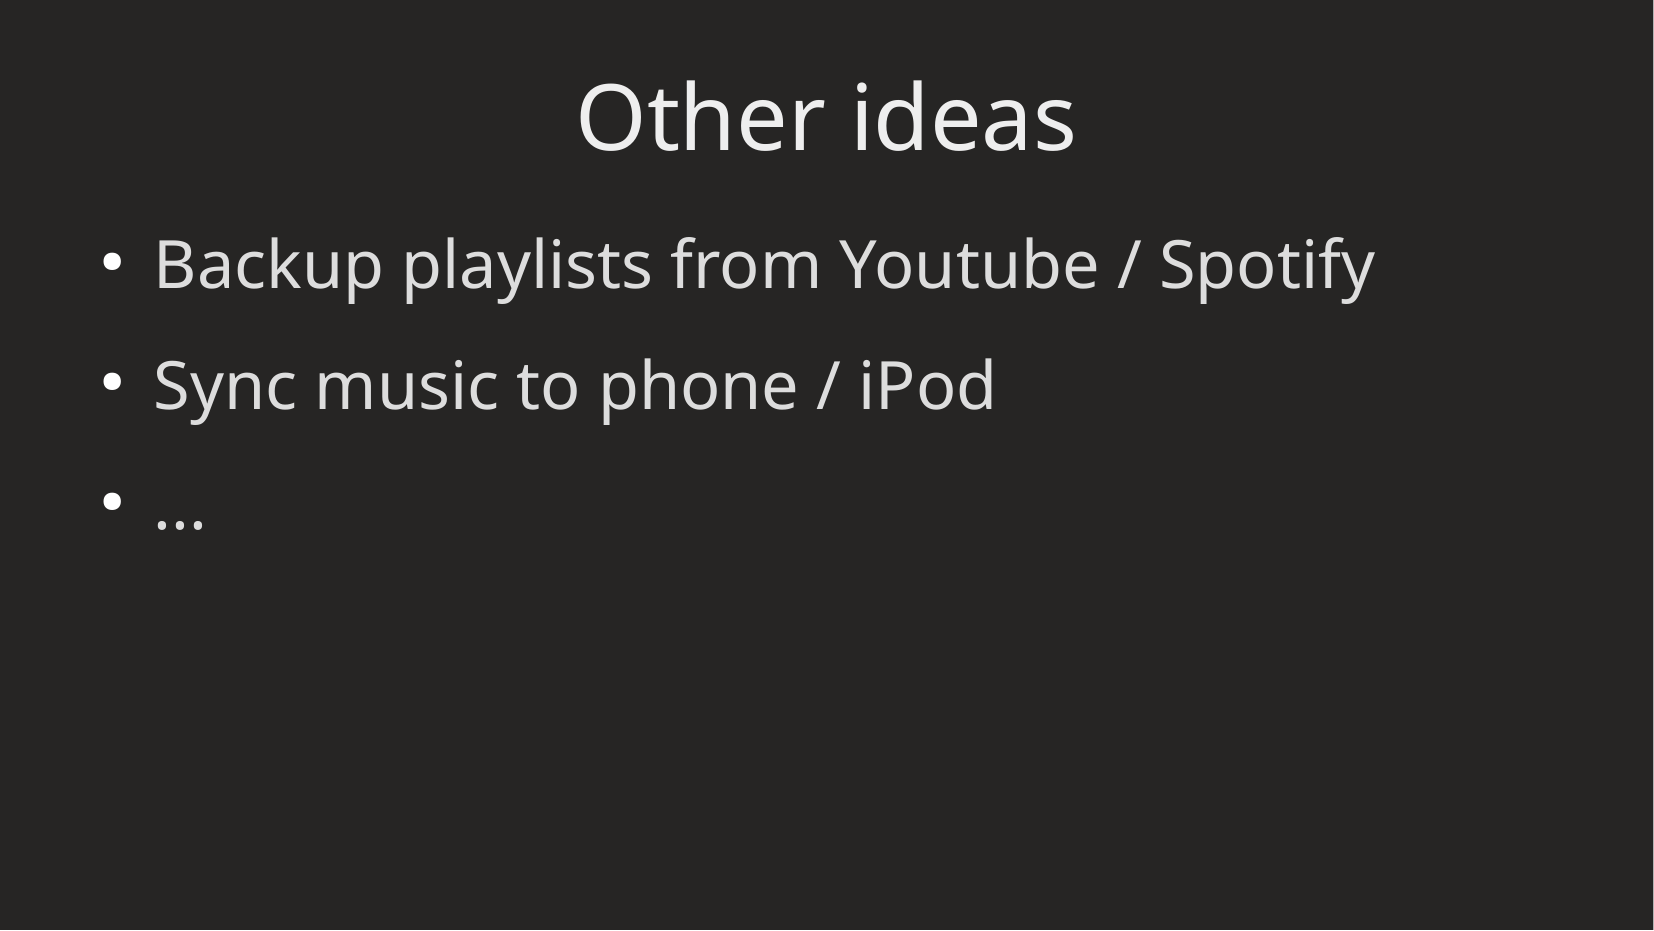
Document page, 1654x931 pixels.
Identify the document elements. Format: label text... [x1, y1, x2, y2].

title Other ideas [82, 37, 1571, 193]
list Backup playlists from Youtube / Spotify Sync music to phone / iPod ... [82, 217, 1571, 758]
